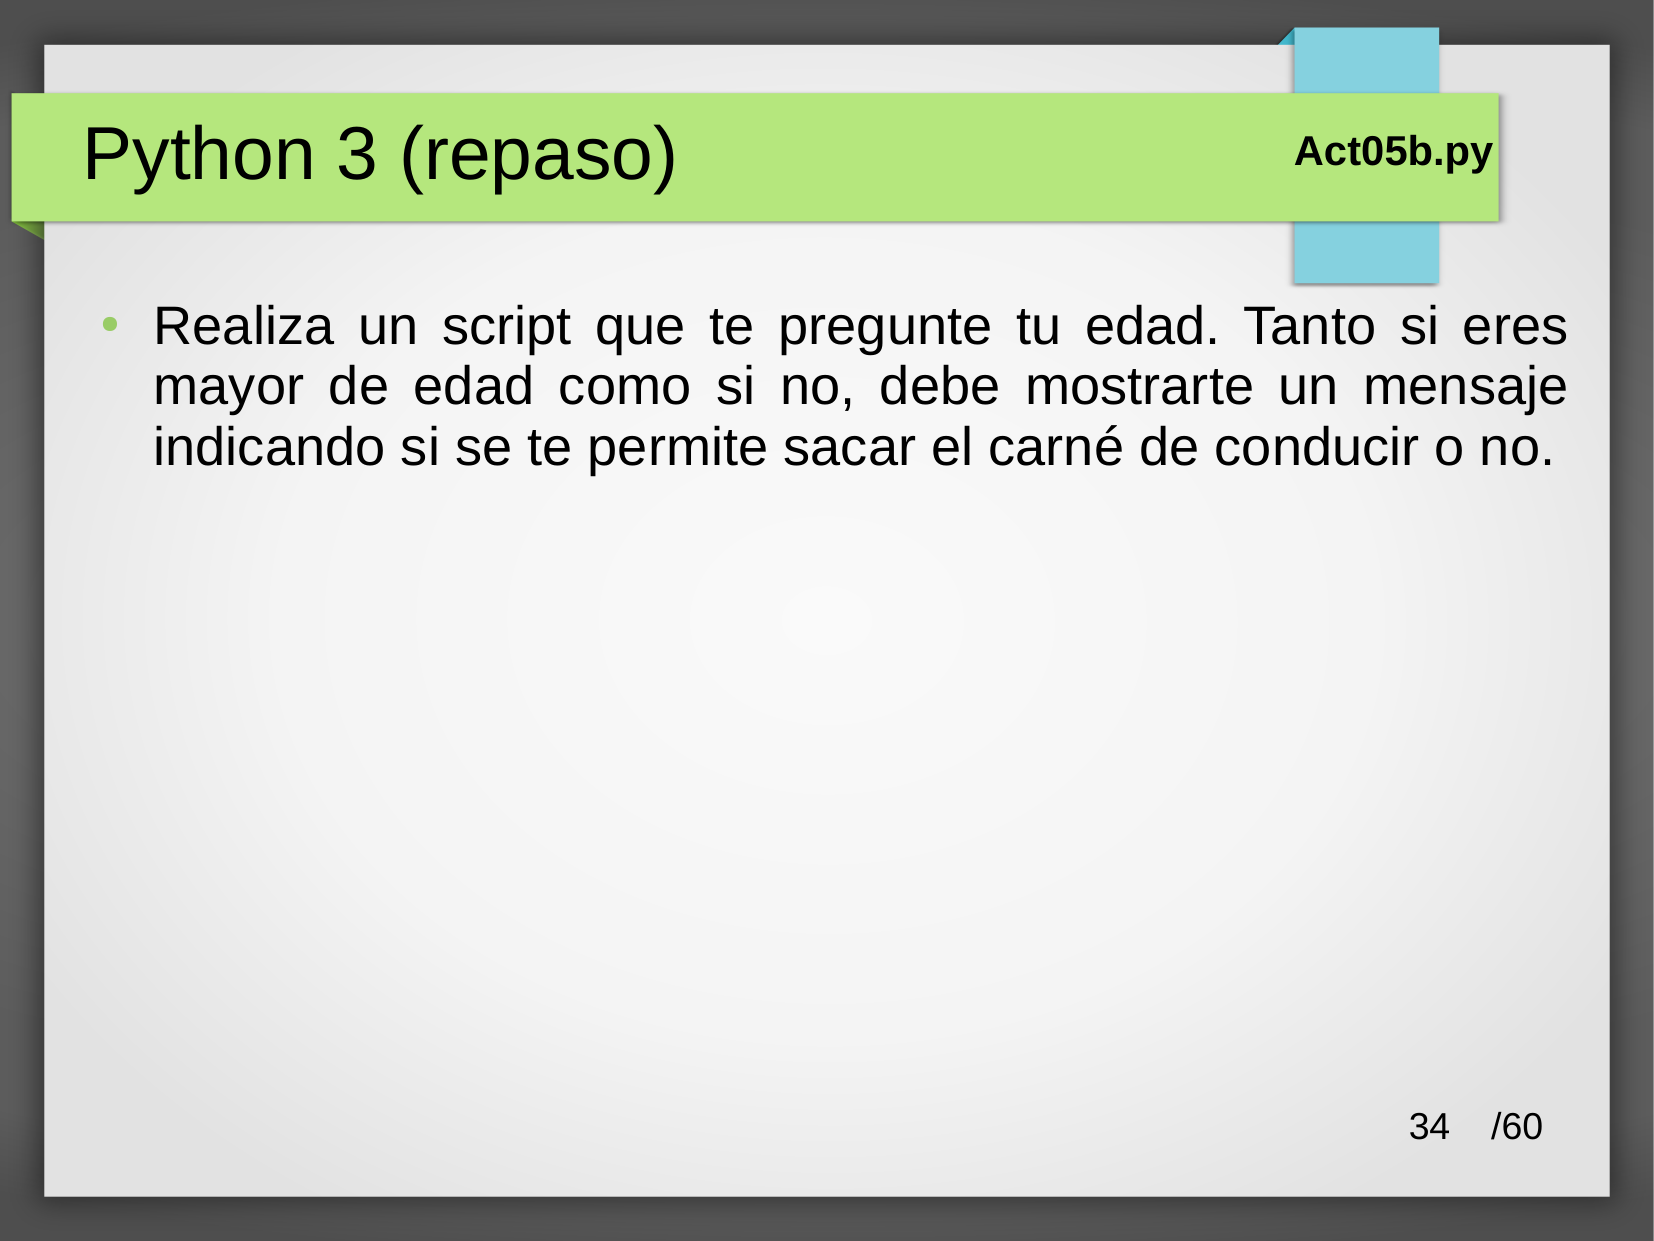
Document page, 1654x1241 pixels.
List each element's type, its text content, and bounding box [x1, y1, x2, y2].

text_box <número> [1393, 1098, 1476, 1169]
picture [0, 0, 1654, 1241]
list Realiza un script que te pregunte tu edad. Tanto si eres mayor de edad como si no, debe mostrarte un mensaje indicando si se te permite sacar el carné de conducir o no. [82, 295, 1571, 1015]
text_box Act05b.py [1279, 120, 1512, 229]
text_box /60 [1476, 1098, 1644, 1169]
title Python 3 (repaso) [82, 94, 1264, 213]
